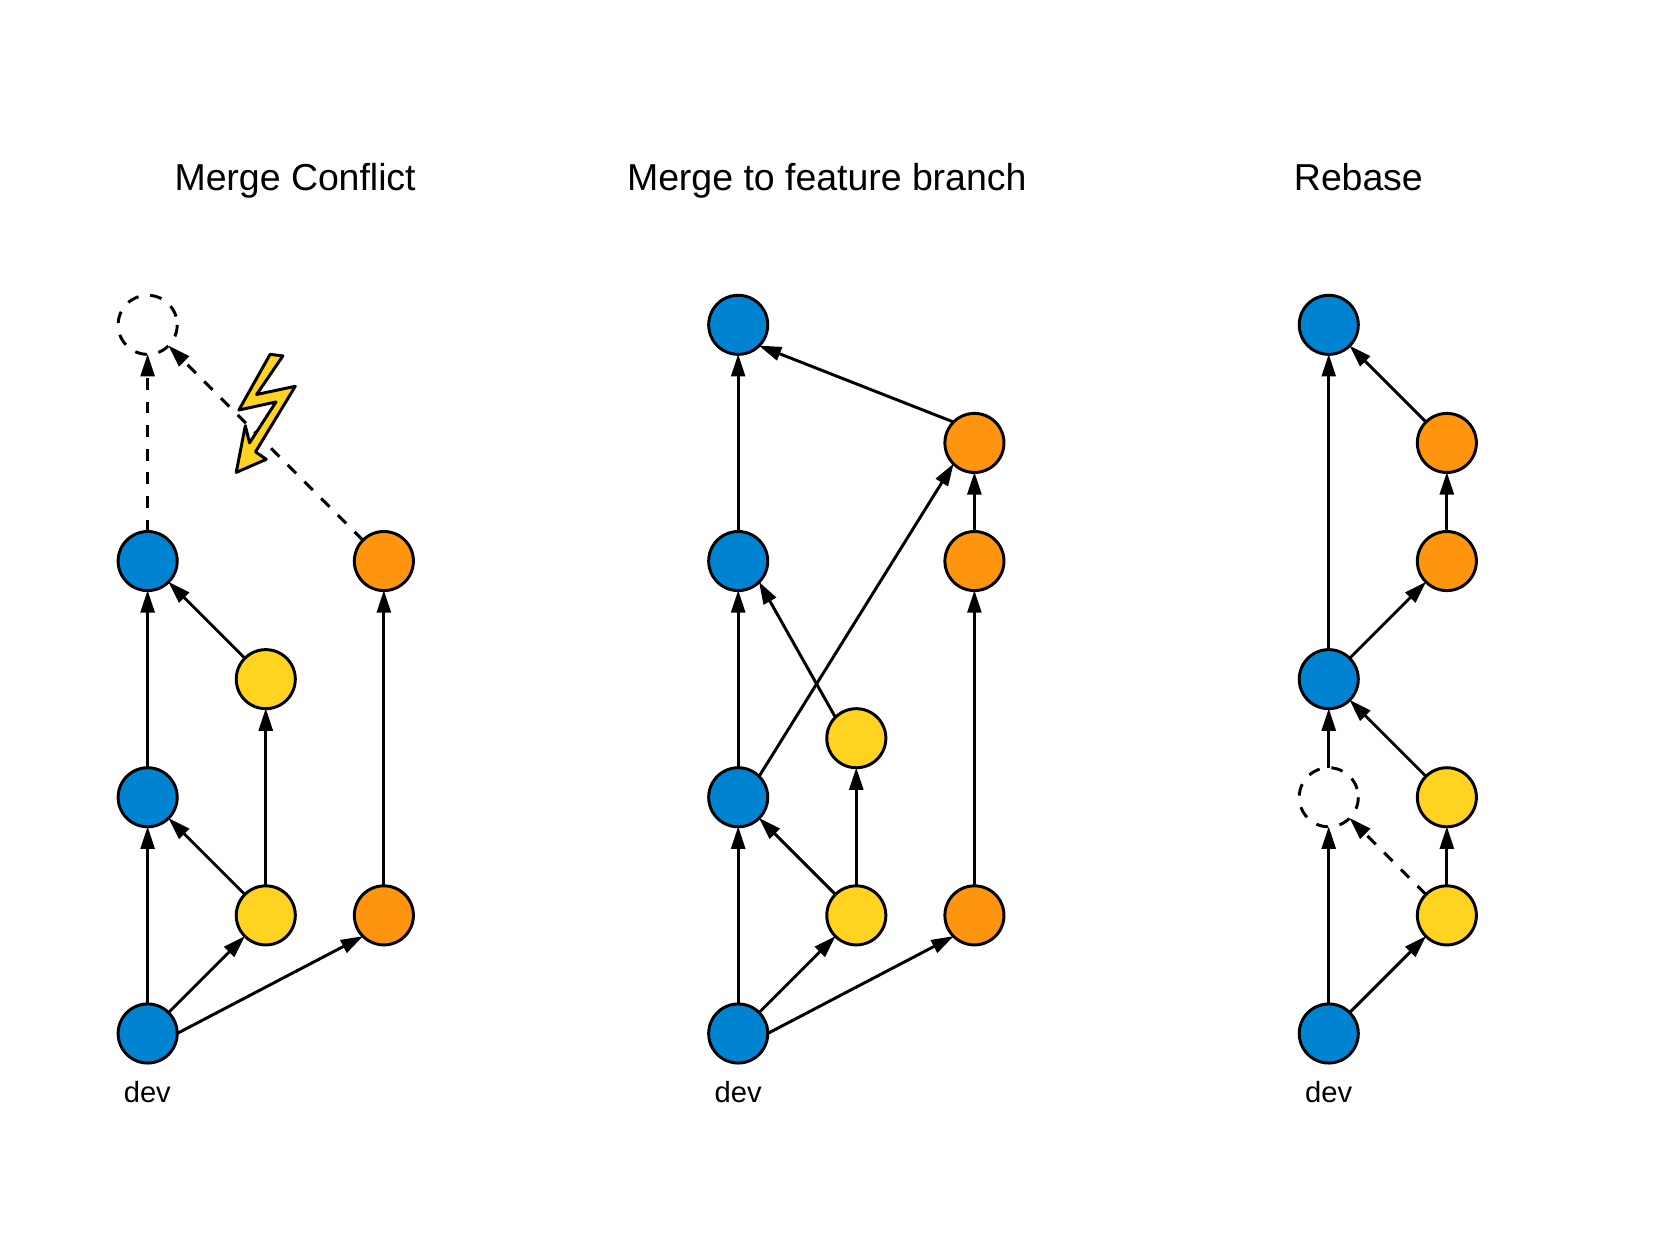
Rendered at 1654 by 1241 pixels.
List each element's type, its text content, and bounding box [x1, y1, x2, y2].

text_box [944, 885, 1004, 945]
text_box [826, 708, 886, 768]
text_box [236, 885, 296, 945]
text_box [1299, 295, 1359, 355]
text_box [354, 531, 414, 591]
text_box [708, 295, 768, 355]
text_box [118, 1004, 178, 1062]
text_box dev [649, 1062, 827, 1123]
text_box [118, 531, 178, 591]
text_box Rebase [1181, 118, 1536, 237]
text_box dev [1240, 1062, 1418, 1123]
text_box [118, 767, 178, 827]
text_box [1417, 413, 1477, 473]
text_box Merge Conflict [118, 118, 473, 237]
text_box [1417, 885, 1477, 945]
text_box [944, 413, 1004, 473]
text_box Merge to feature branch [590, 118, 1063, 237]
text_box [354, 885, 414, 945]
text_box [1417, 767, 1477, 827]
text_box [826, 885, 886, 945]
text_box [1417, 531, 1477, 591]
text_box [708, 767, 768, 827]
text_box [708, 531, 768, 591]
text_box [708, 1004, 768, 1062]
text_box [944, 531, 1004, 591]
text_box [236, 649, 296, 709]
text_box dev [59, 1062, 237, 1123]
text_box [1299, 1004, 1359, 1062]
text_box [236, 354, 296, 473]
text_box [1299, 649, 1359, 709]
